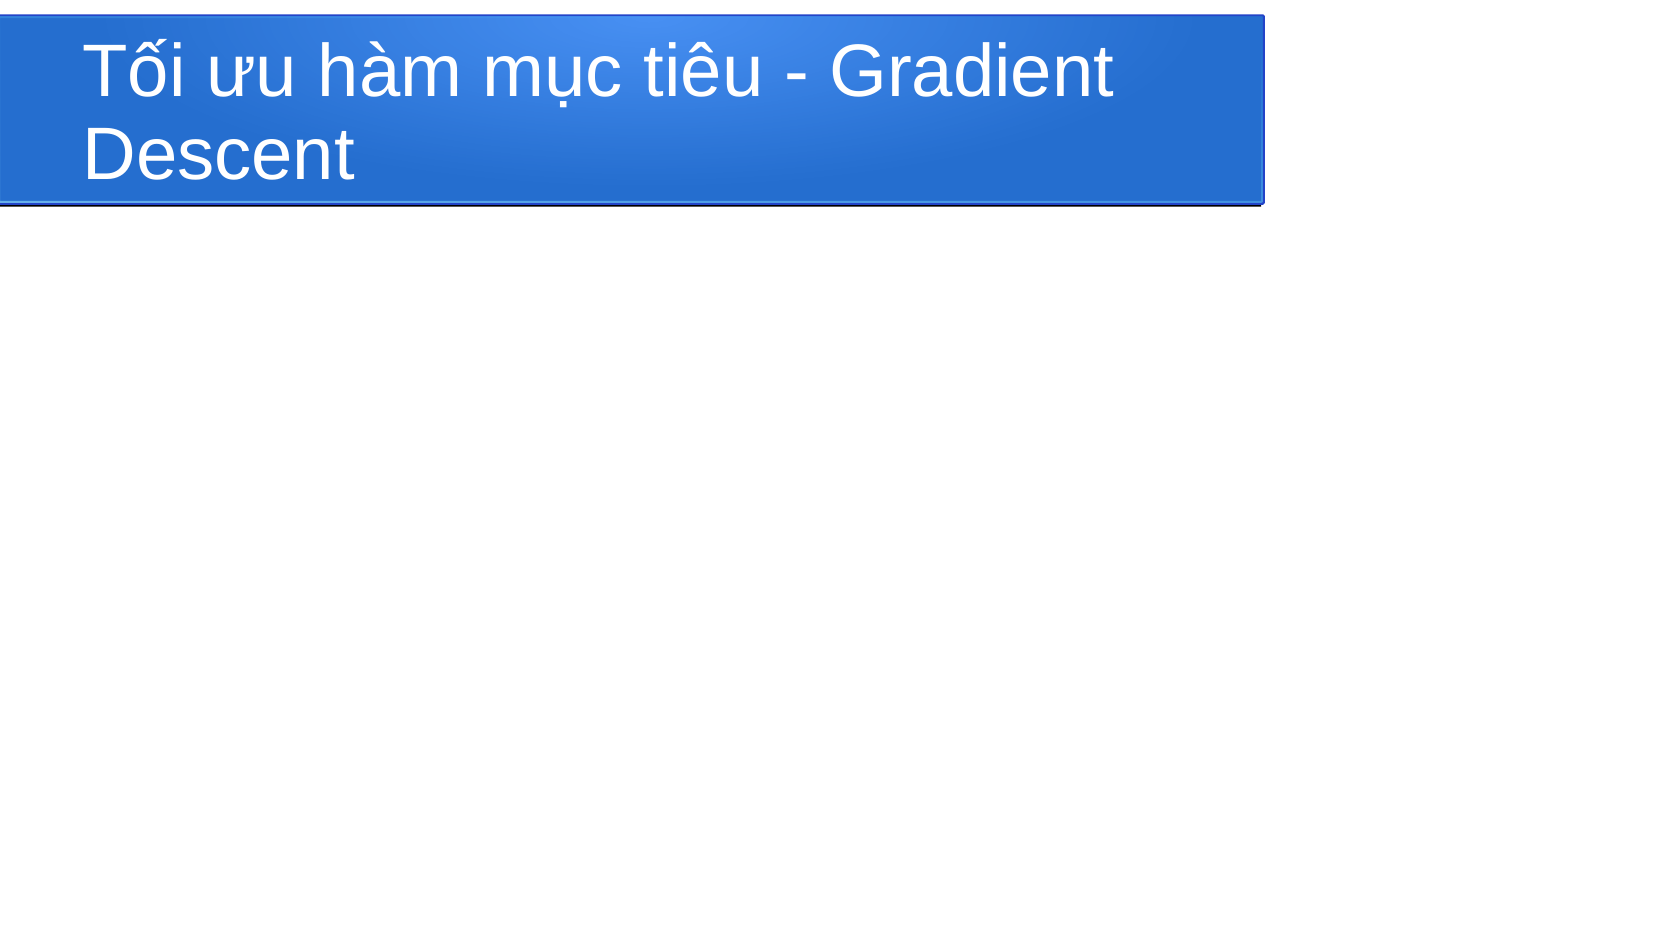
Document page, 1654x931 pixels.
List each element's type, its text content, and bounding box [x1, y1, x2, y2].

title Tối ưu hàm mục tiêu - Gradient Descent [82, 29, 1235, 196]
